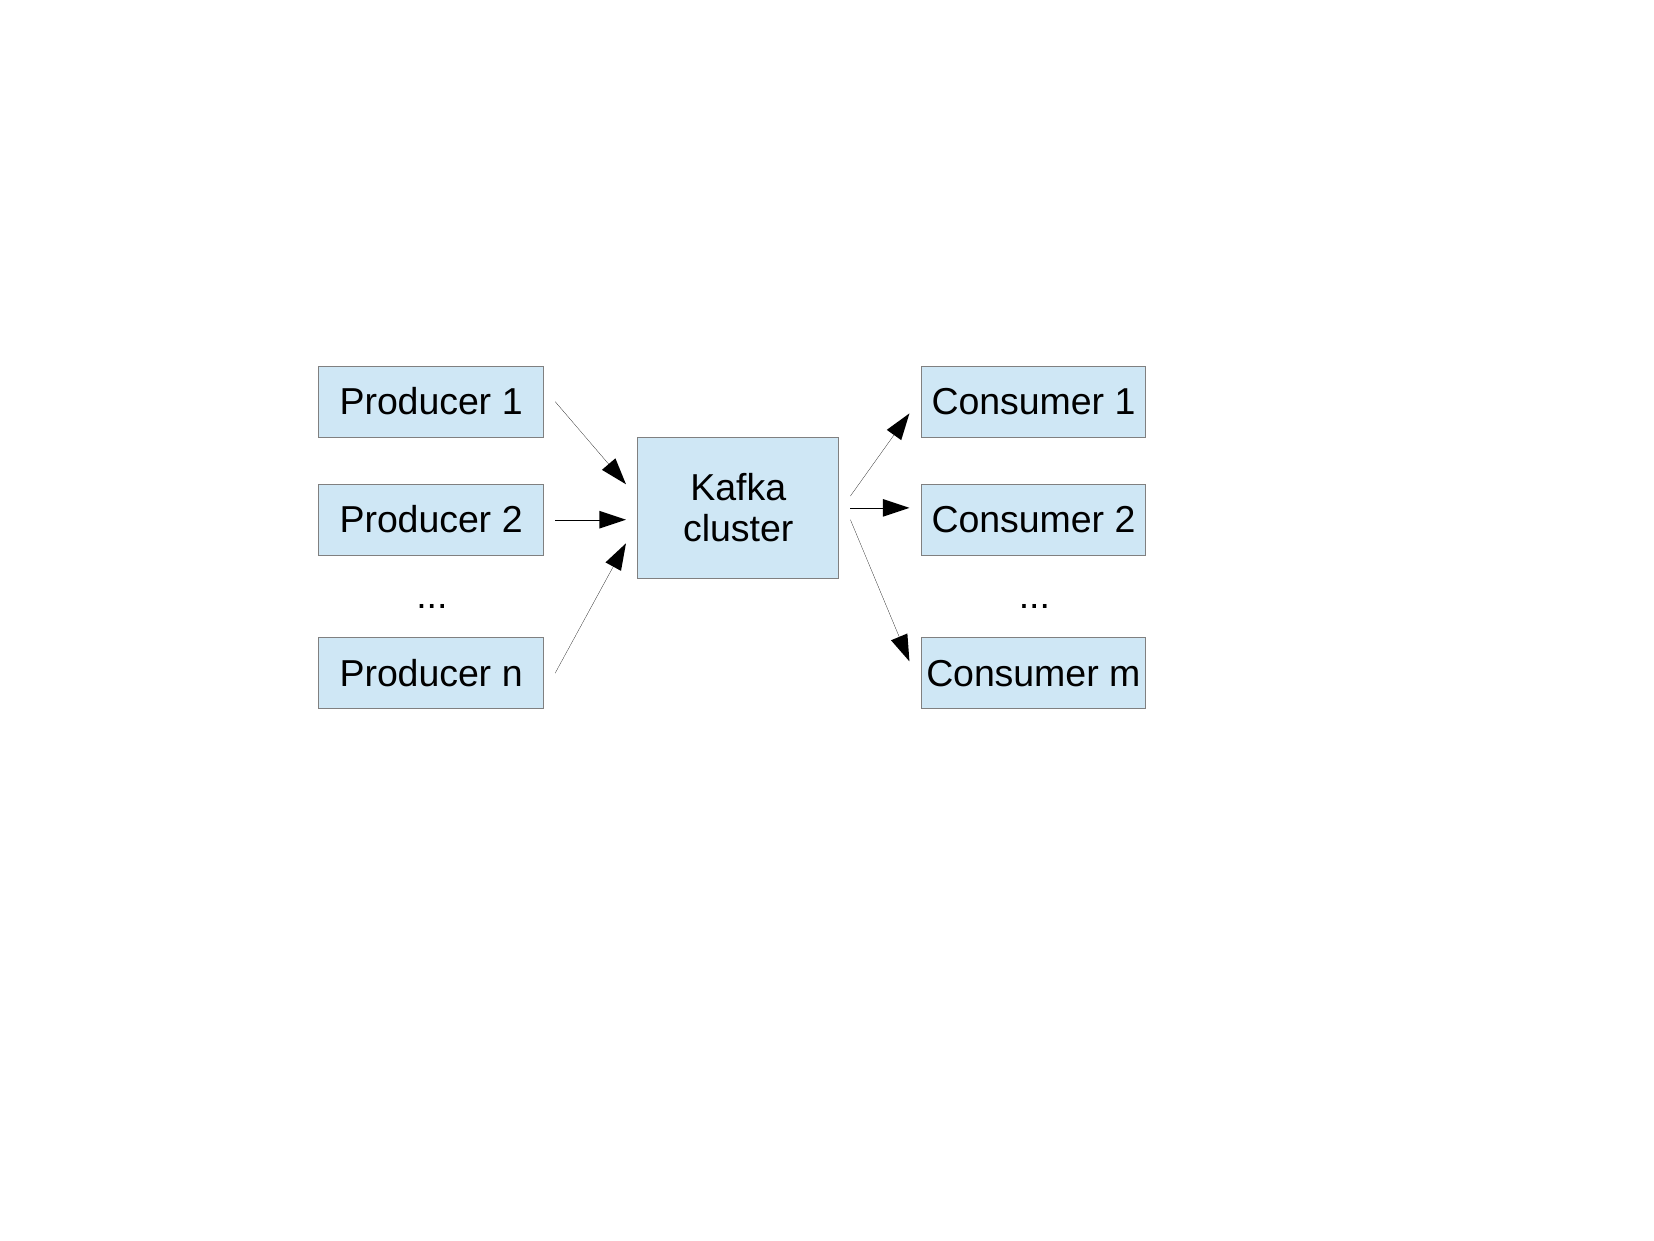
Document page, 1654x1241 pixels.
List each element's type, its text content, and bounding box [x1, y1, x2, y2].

text_box Kafka cluster [637, 437, 839, 579]
text_box Producer 2 [318, 484, 544, 556]
text_box ... [1003, 566, 1066, 624]
text_box Consumer 2 [921, 484, 1146, 556]
text_box Consumer m [921, 637, 1146, 709]
text_box ... [401, 566, 463, 624]
text_box Producer n [318, 637, 544, 709]
text_box Consumer 1 [921, 366, 1146, 438]
text_box Producer 1 [318, 366, 544, 438]
